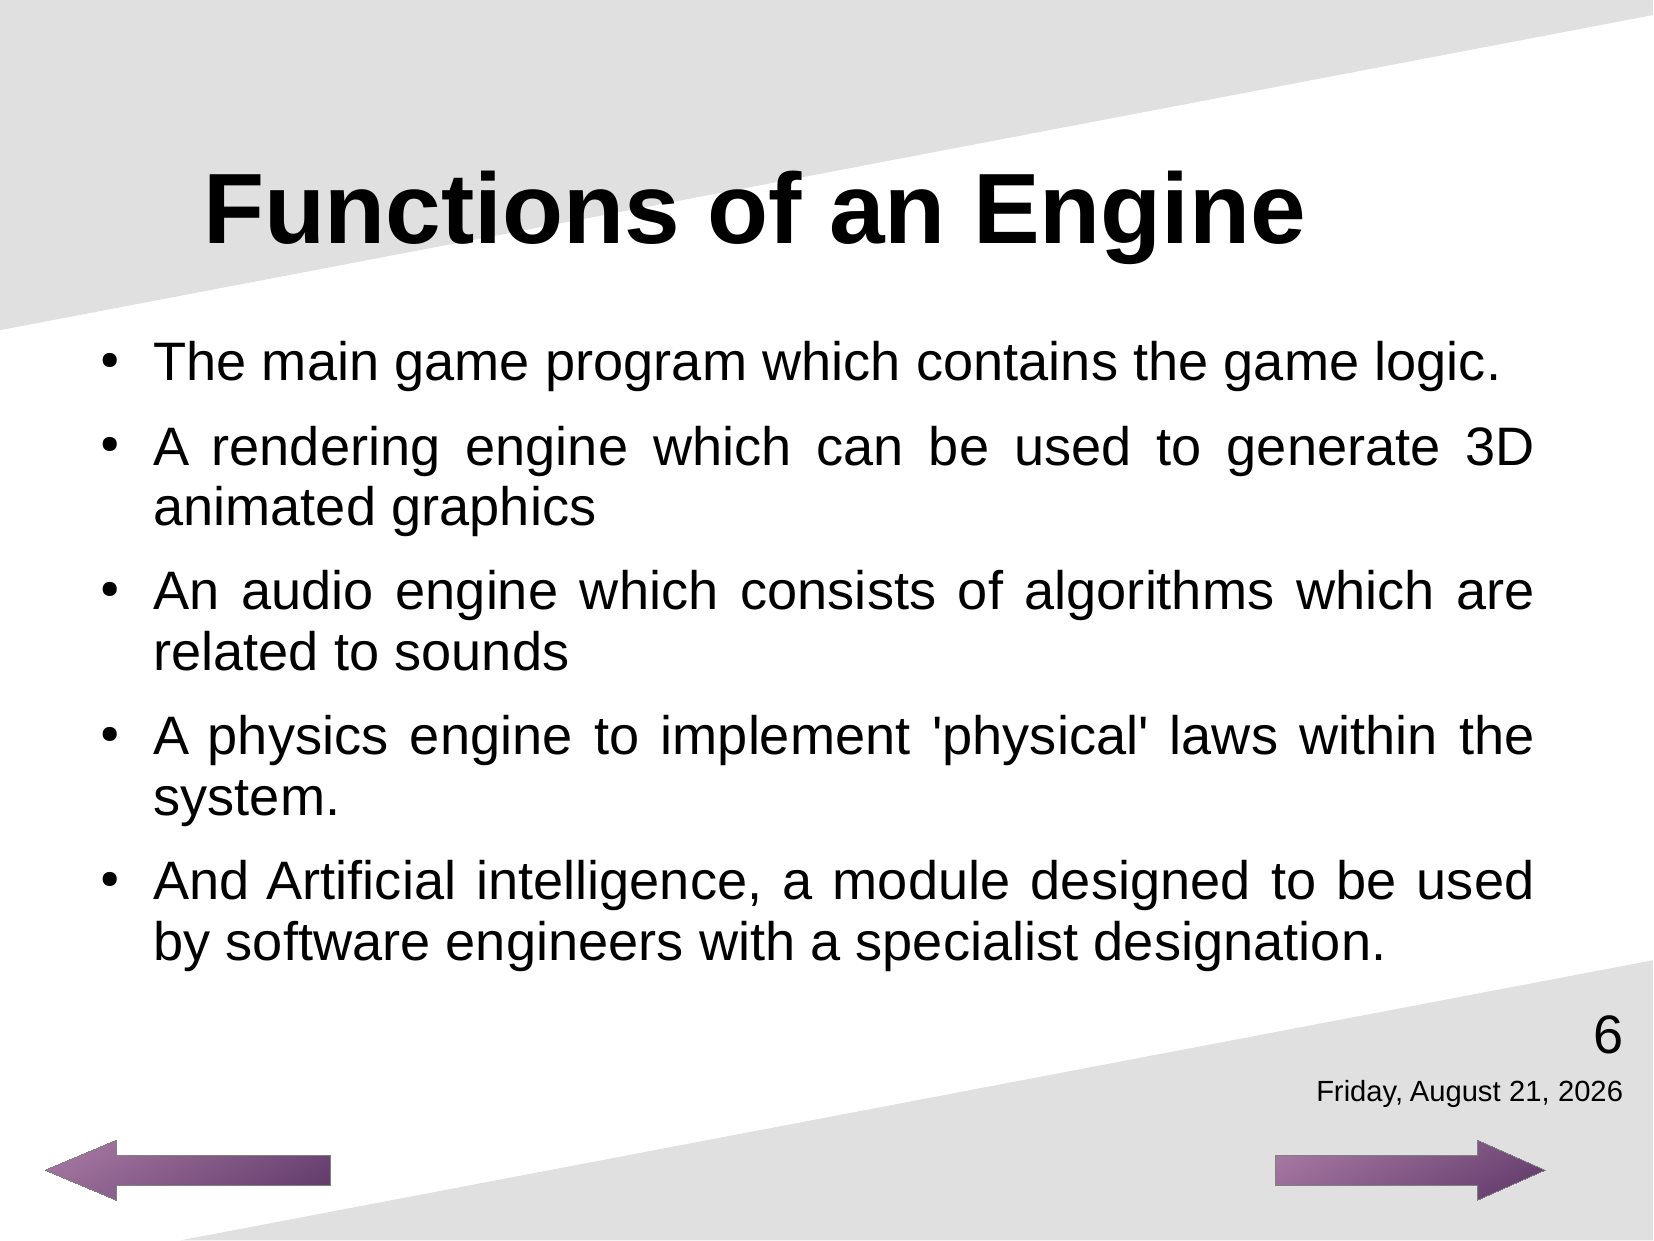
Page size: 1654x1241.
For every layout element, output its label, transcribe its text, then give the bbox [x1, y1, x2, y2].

list The main game program which contains the game logic. A rendering engine which can be used to generate 3D animated graphics An audio engine which consists of algorithms which are related to sounds A physics engine to implement 'physical' laws within the system. And Artificial intelligence, a module designed to be used by software engineers with a specialist designation. [82, 331, 1538, 1052]
title Functions of an Engine [11, 105, 1499, 313]
text_box [1275, 1140, 1546, 1201]
text_box [45, 1140, 331, 1201]
